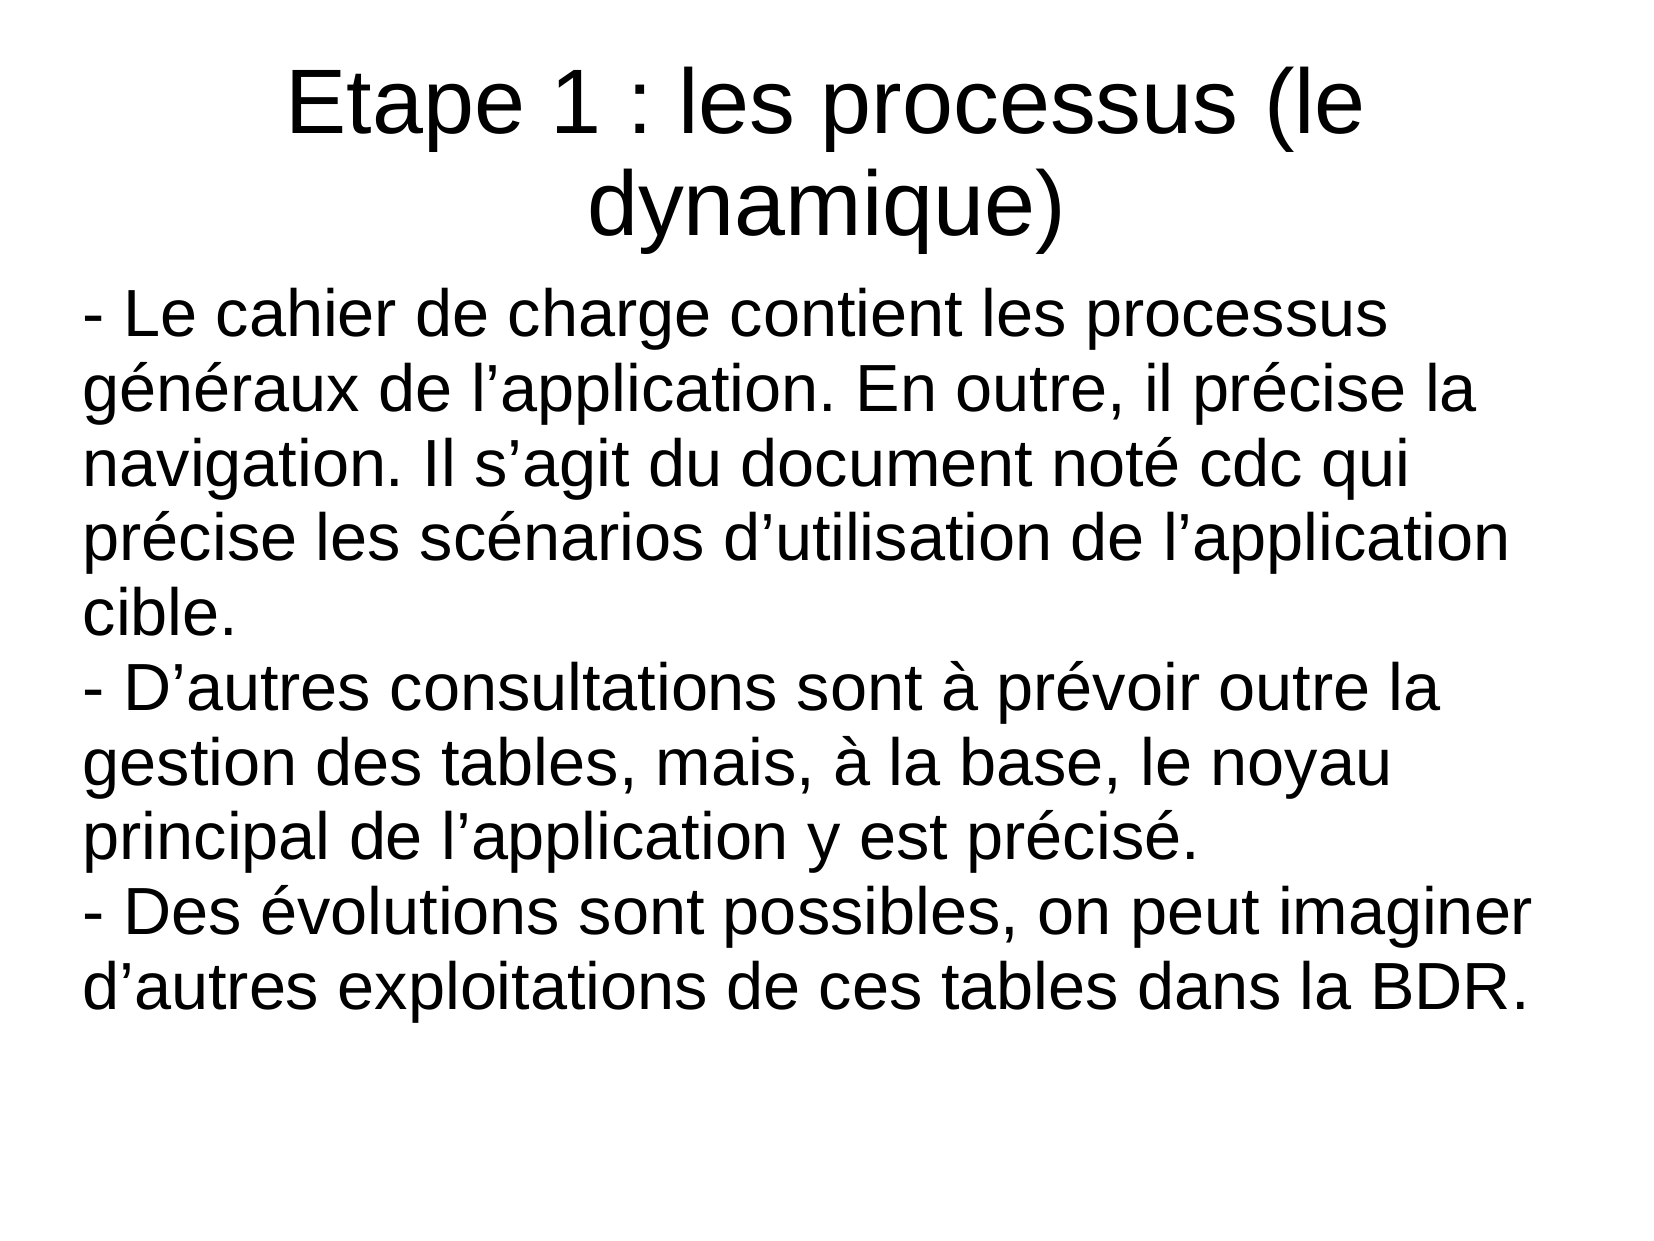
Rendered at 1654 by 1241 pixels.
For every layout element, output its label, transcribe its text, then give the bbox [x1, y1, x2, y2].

subtitle - Le cahier de charge contient les processus généraux de l’application. En outre, il précise la navigation. Il s’agit du document noté cdc qui précise les scénarios d’utilisation de l’application cible. - D’autres consultations sont à prévoir outre la gestion des tables, mais, à la base, le noyau principal de l’application y est précisé. - Des évolutions sont possibles, on peut imaginer d’autres exploitations de ces tables dans la BDR. [82, 201, 1571, 1099]
title Etape 1 : les processus (le dynamique) [82, 49, 1571, 201]
